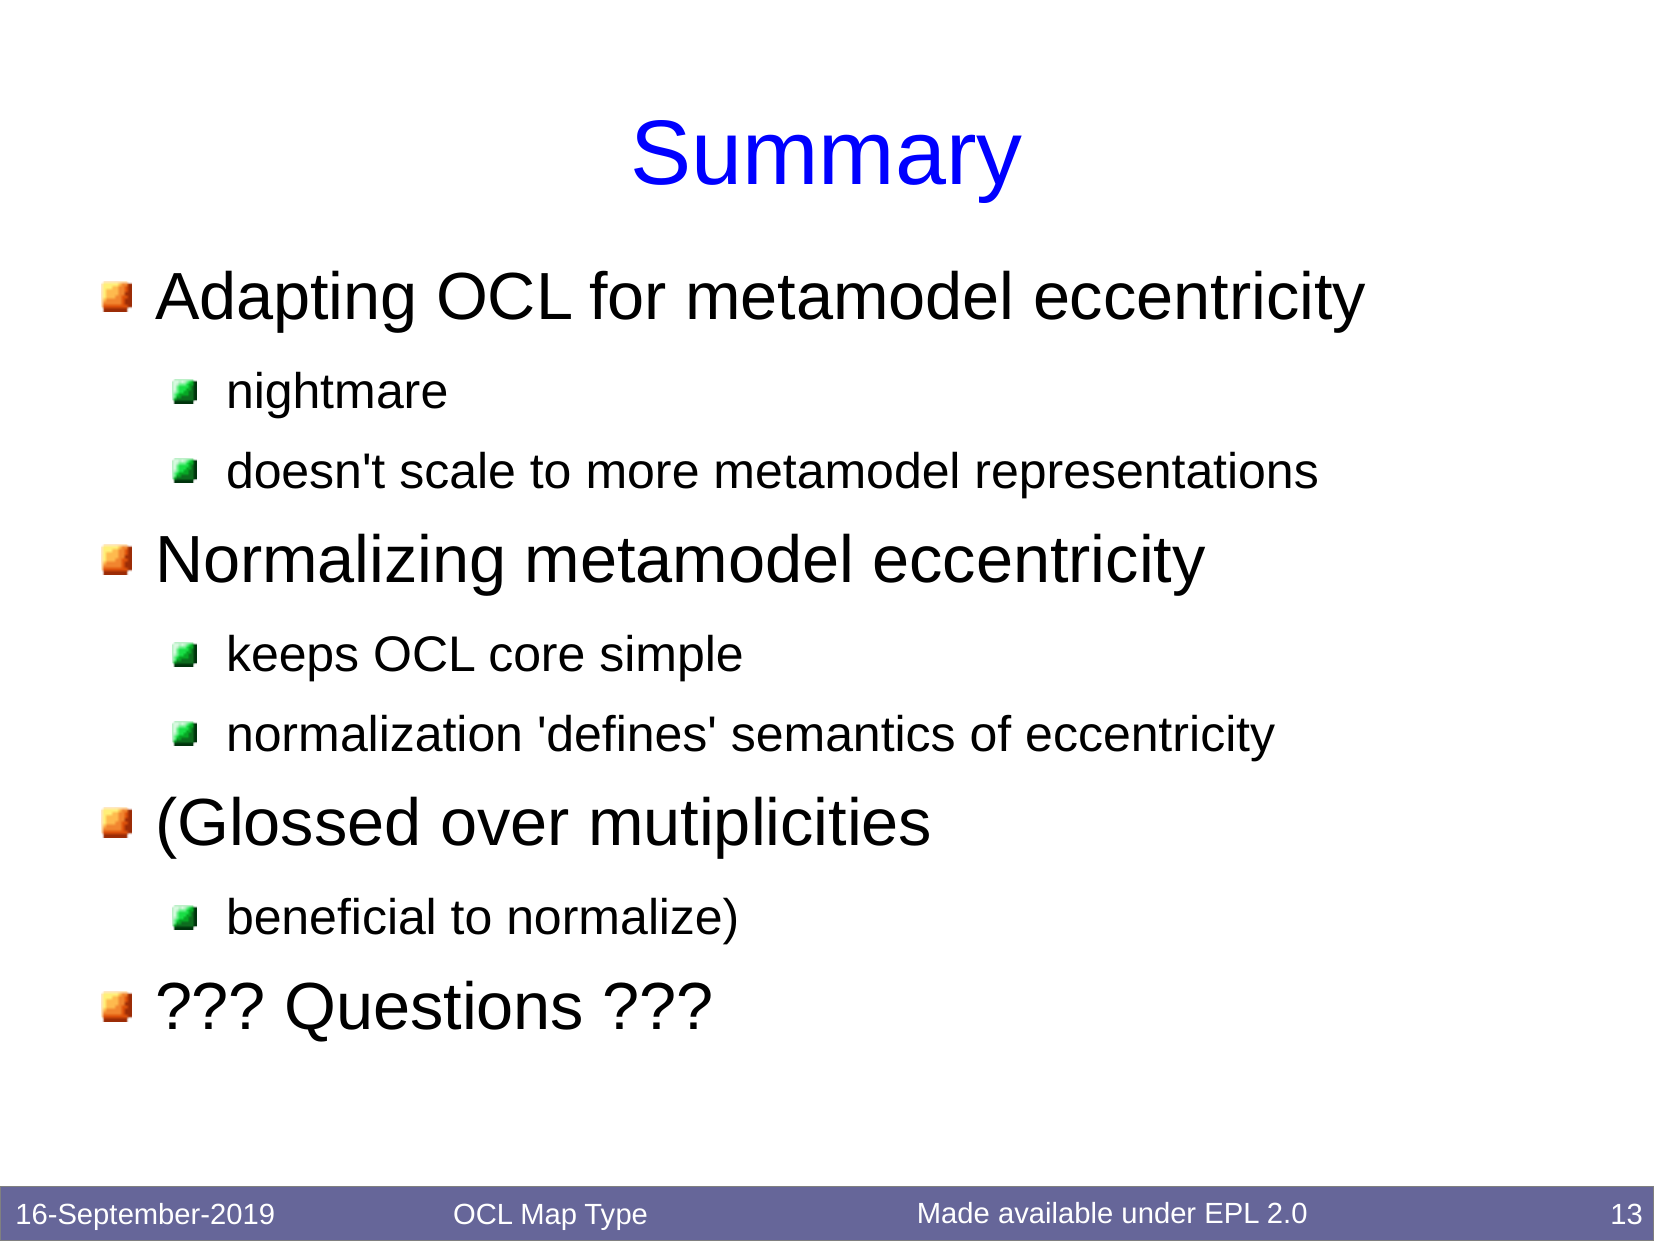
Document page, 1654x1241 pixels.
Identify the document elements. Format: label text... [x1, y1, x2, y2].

title Summary [82, 49, 1571, 257]
list Adapting OCL for metamodel eccentricity nightmare doesn't scale to more metamodel representations Normalizing metamodel eccentricity keeps OCL core simple normalization 'defines' semantics of eccentricity (Glossed over mutiplicities beneficial to normalize) ??? Questions ??? [84, 259, 1573, 1044]
